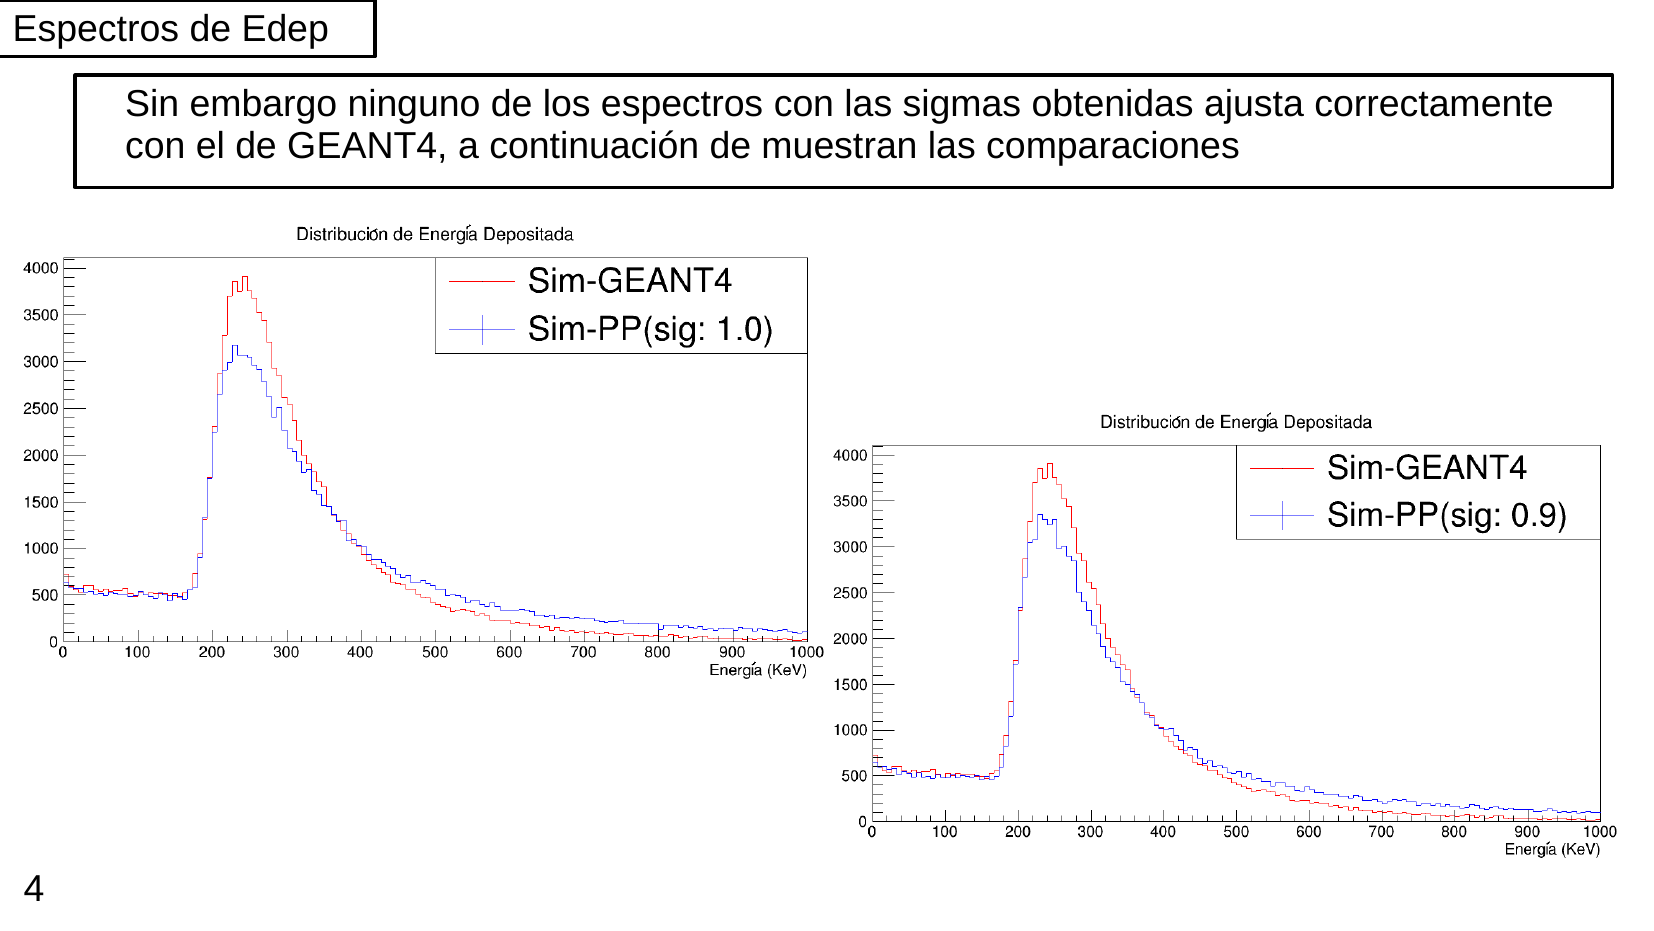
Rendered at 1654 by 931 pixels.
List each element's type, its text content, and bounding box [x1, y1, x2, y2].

text_box Espectros de Edep [0, 0, 376, 57]
text_box Sin embargo ninguno de los espectros con las sigmas obtenidas ajusta correctamente con el de GEANT4, a continuación de muestran las comparaciones [75, 75, 1613, 188]
picture [15, 224, 1619, 859]
text_box <number> [8, 860, 638, 931]
